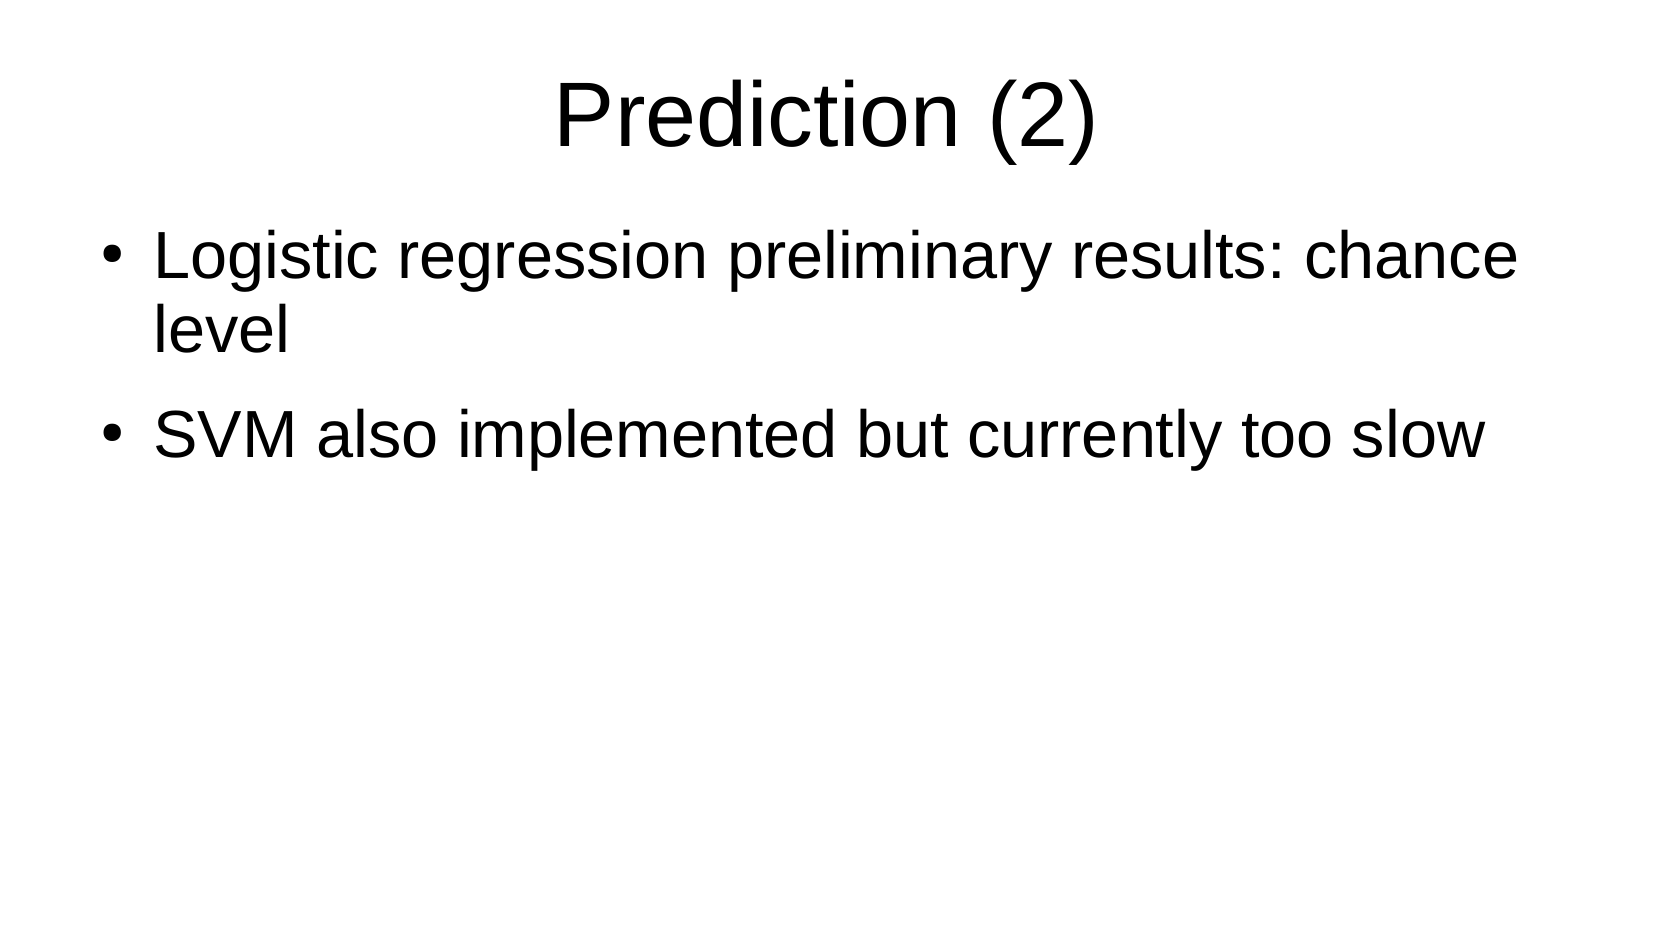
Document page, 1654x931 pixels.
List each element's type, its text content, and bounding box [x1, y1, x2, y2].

list Logistic regression preliminary results: chance level SVM also implemented but currently too slow [82, 217, 1571, 758]
title Prediction (2) [82, 37, 1571, 193]
